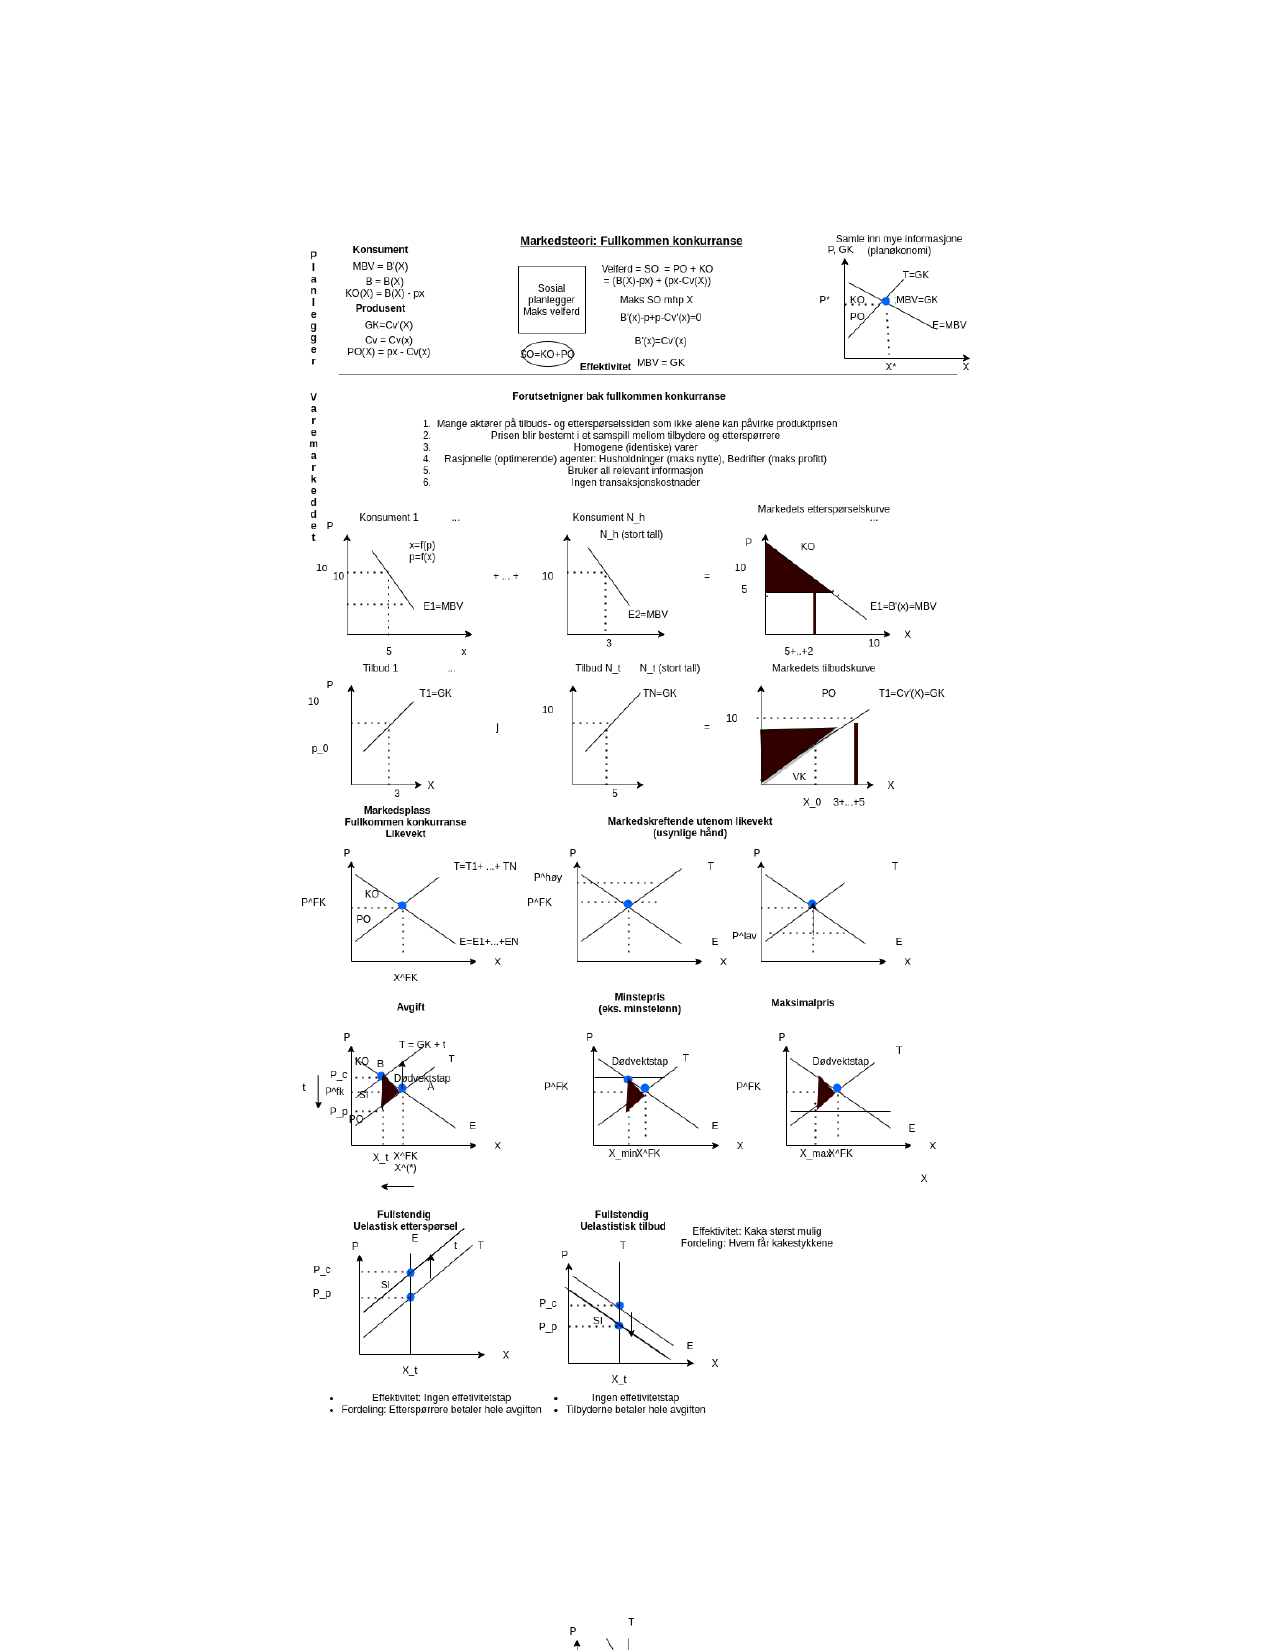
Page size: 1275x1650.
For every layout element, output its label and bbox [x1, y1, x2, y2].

picture [296, 231, 977, 1650]
